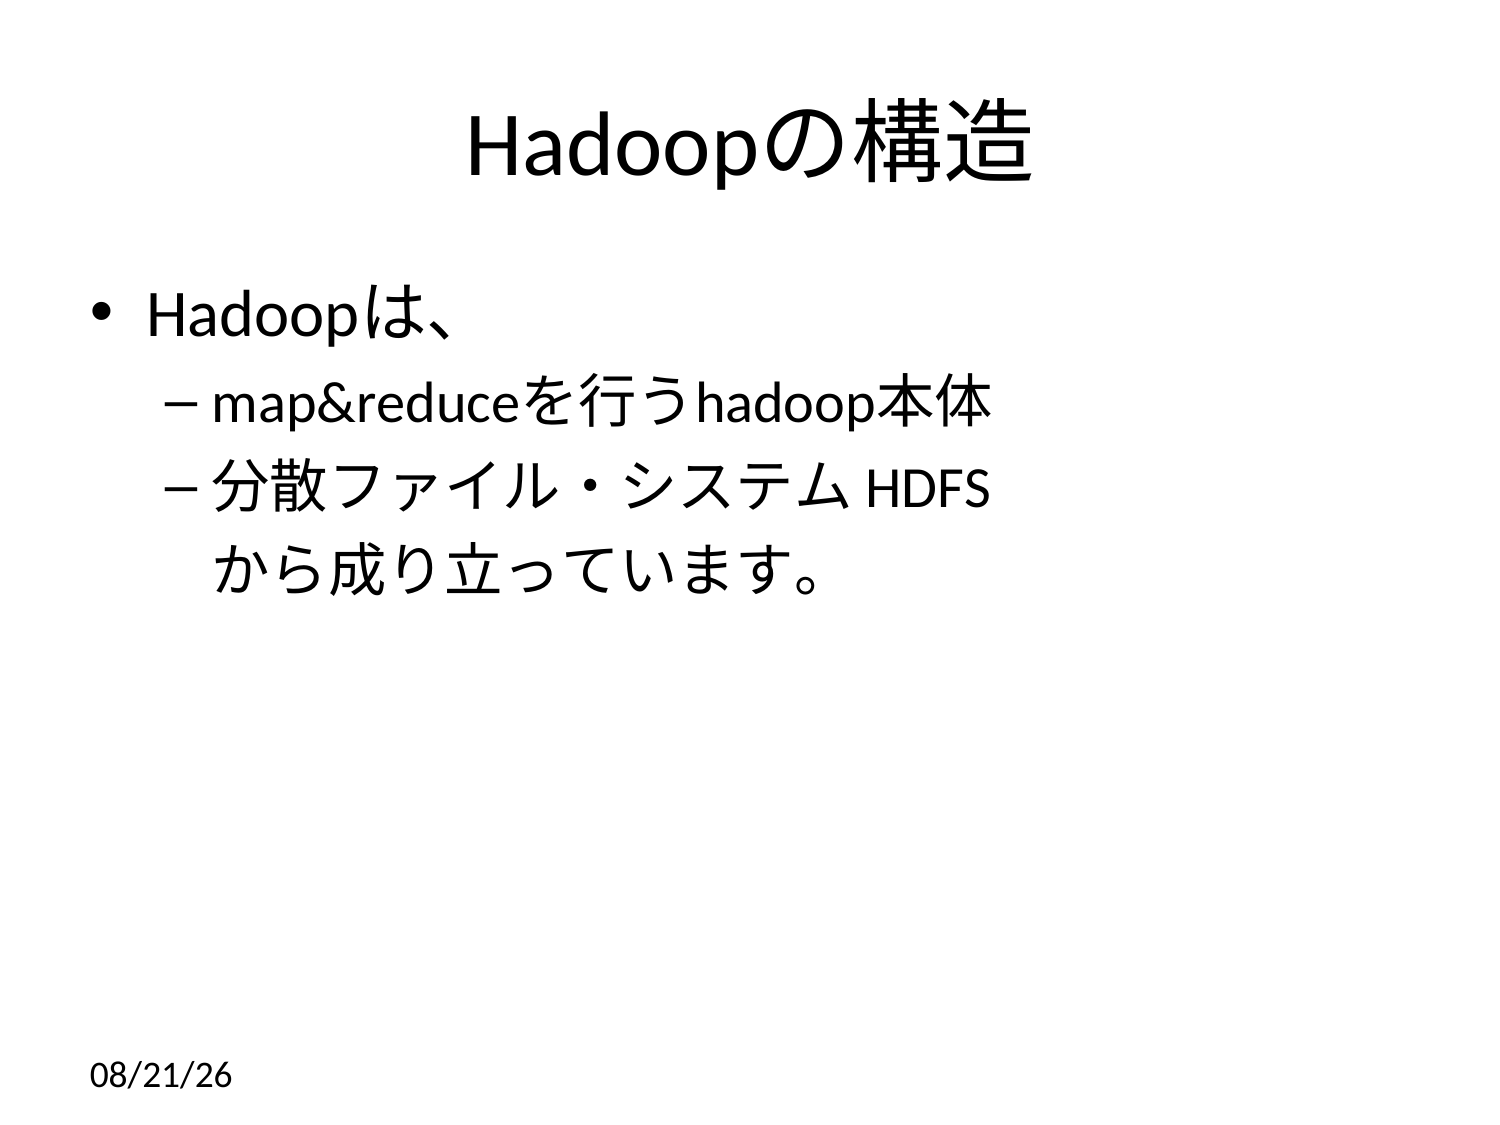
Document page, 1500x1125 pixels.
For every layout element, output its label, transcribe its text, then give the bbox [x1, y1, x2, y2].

title Hadoopの構造 [75, 21, 1426, 257]
list Hadoopは、 map&reduceを行うhadoop本体 分散ファイル・システム HDFS から成り立っています。 [75, 262, 1426, 1006]
